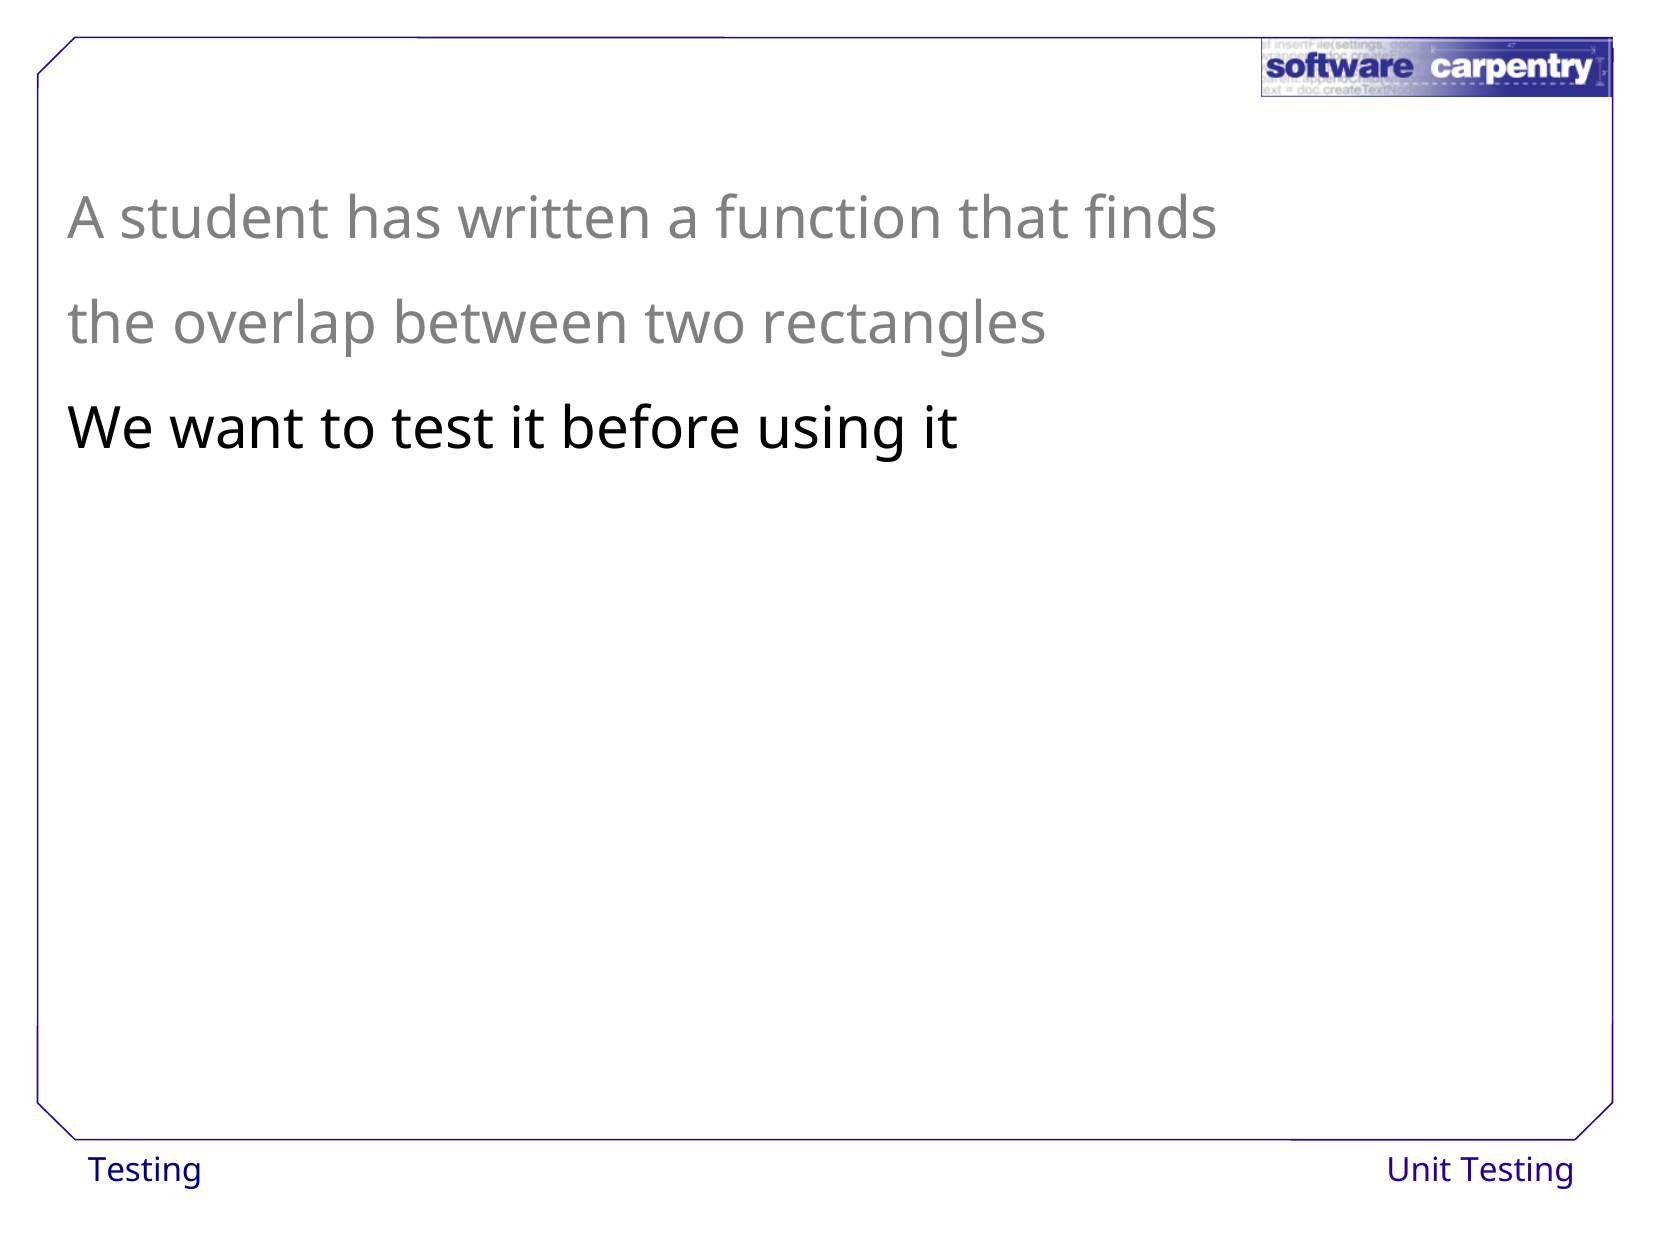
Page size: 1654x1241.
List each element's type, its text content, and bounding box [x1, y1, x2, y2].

text_box A student has written a function that finds the overlap between two rectangles We want to test it before using it [52, 138, 1385, 469]
picture [1261, 39, 1613, 97]
